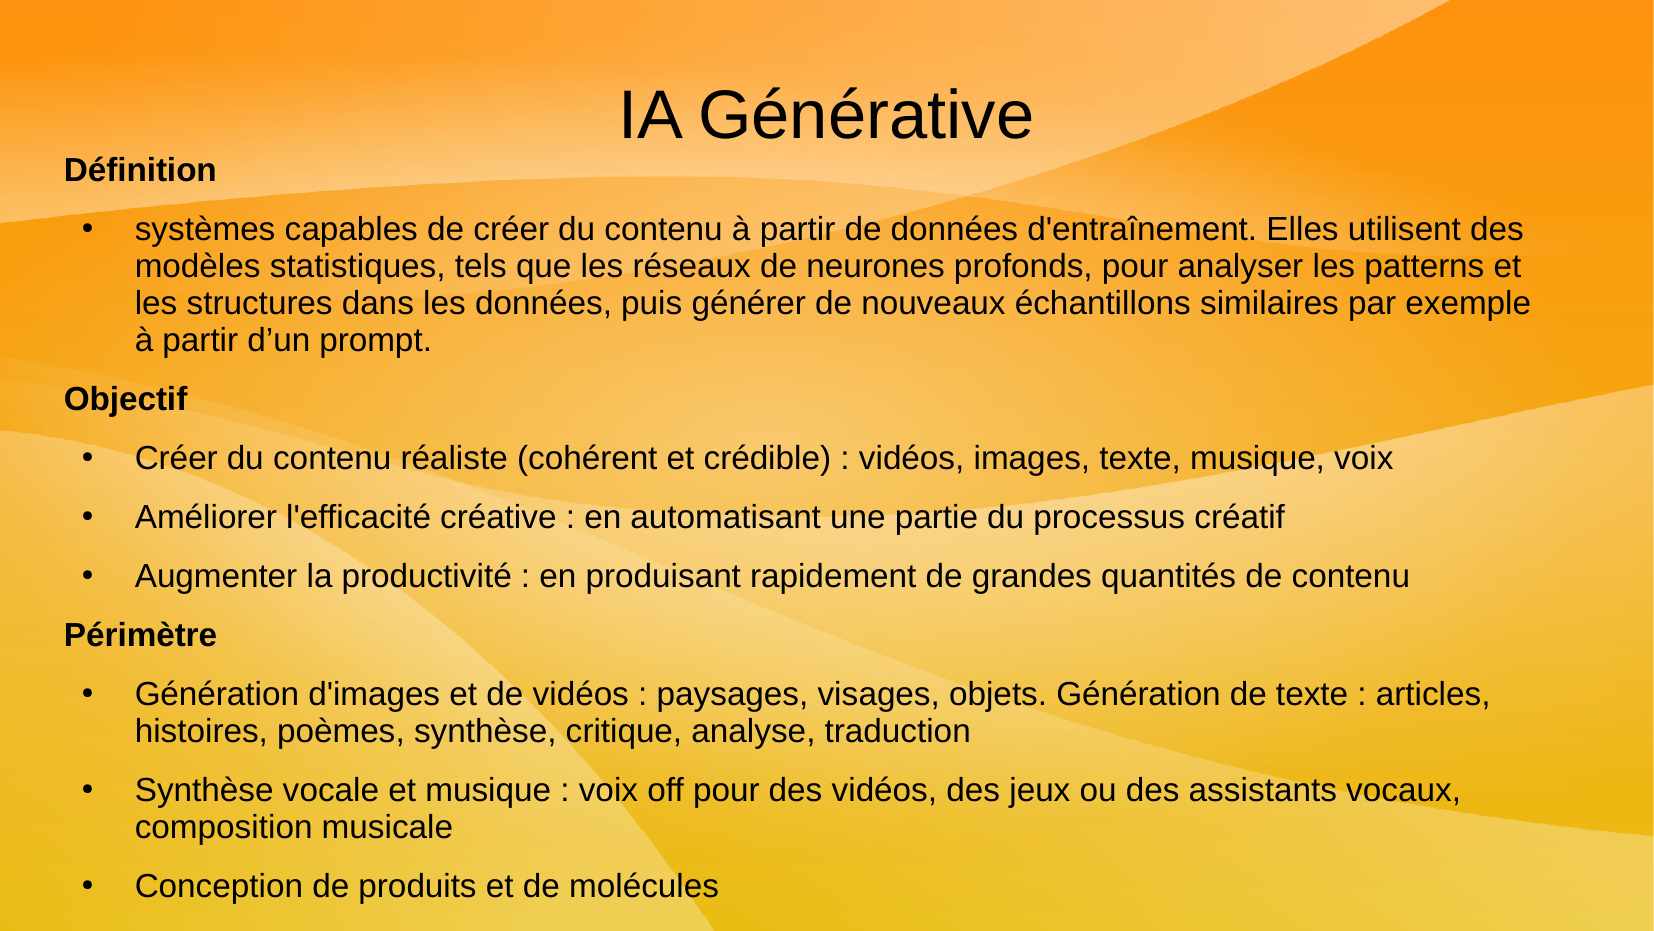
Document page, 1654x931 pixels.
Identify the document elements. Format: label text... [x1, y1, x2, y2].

title IA Générative [82, 37, 1571, 193]
list Définition systèmes capables de créer du contenu à partir de données d'entraînement. Elles utilisent des modèles statistiques, tels que les réseaux de neurones profonds, pour analyser les patterns et les structures dans les données, puis générer de nouveaux échantillons similaires par exemple à partir d’un prompt. Objectif Créer du contenu réaliste (cohérent et crédible) : vidéos, images, texte, musique, voix Améliorer l'efficacité créative : en automatisant une partie du processus créatif Augmenter la productivité : en produisant rapidement de grandes quantités de contenu Périmètre Génération d'images et de vidéos : paysages, visages, objets. Génération de texte : articles, histoires, poèmes, synthèse, critique, analyse, traduction Synthèse vocale et musique : voix off pour des vidéos, des jeux ou des assistants vocaux, composition musicale Conception de produits et de molécules [63, 151, 1553, 905]
picture [0, 0, 1654, 931]
